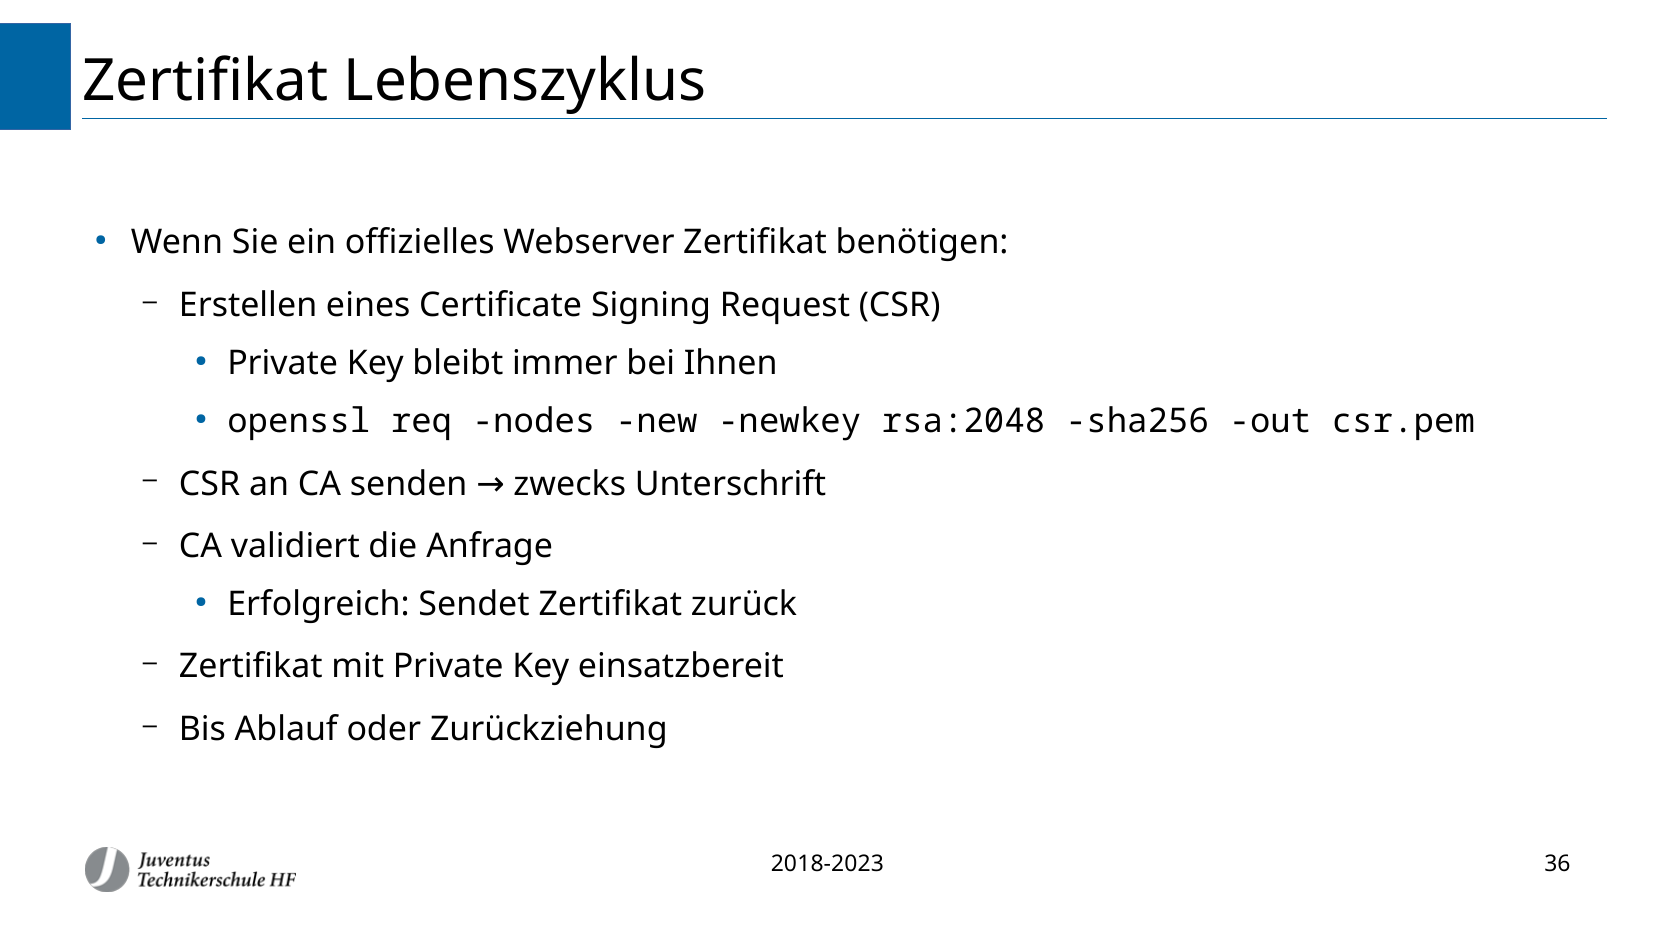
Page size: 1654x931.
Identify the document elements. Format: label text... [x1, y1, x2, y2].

picture [85, 847, 296, 892]
list Wenn Sie ein offizielles Webserver Zertifikat benötigen: Erstellen eines Certificate Signing Request (CSR) Private Key bleibt immer bei Ihnen openssl req -nodes -new -newkey rsa:2048 -sha256 -out csr.pem CSR an CA senden → zwecks Unterschrift CA validiert die Anfrage Erfolgreich: Sendet Zertifikat zurück Zertifikat mit Private Key einsatzbereit Bis Ablauf oder Zurückziehung [82, 217, 1571, 758]
title Zertifikat Lebenszyklus [82, 37, 1571, 119]
